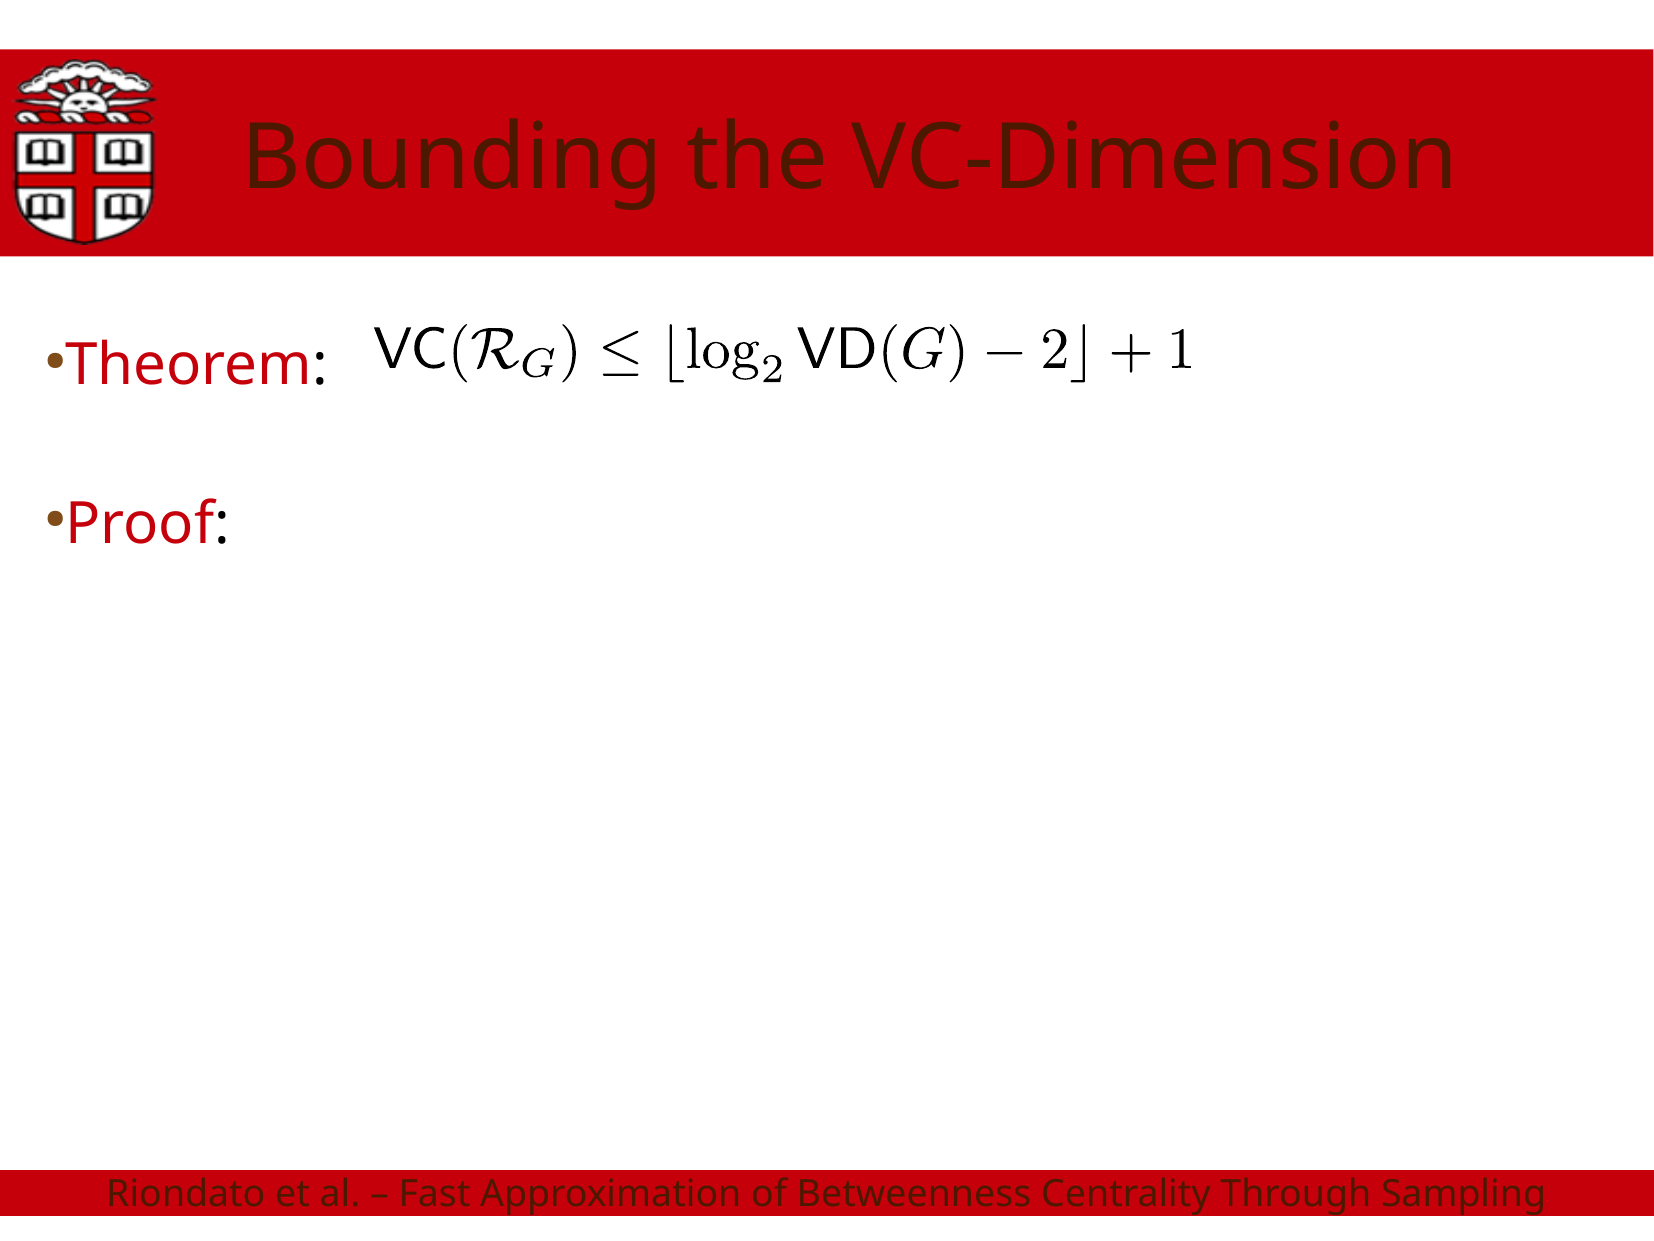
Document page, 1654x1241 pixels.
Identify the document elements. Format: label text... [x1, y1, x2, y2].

text_box Theorem: Proof: [30, 315, 1621, 1087]
title Bounding the VC-Dimension [0, 49, 1654, 257]
text_box Riondato et al. – Fast Approximation of Betweenness Centrality Through Sampling [0, 1170, 1654, 1216]
text_box [373, 324, 1196, 383]
picture [11, 59, 158, 245]
